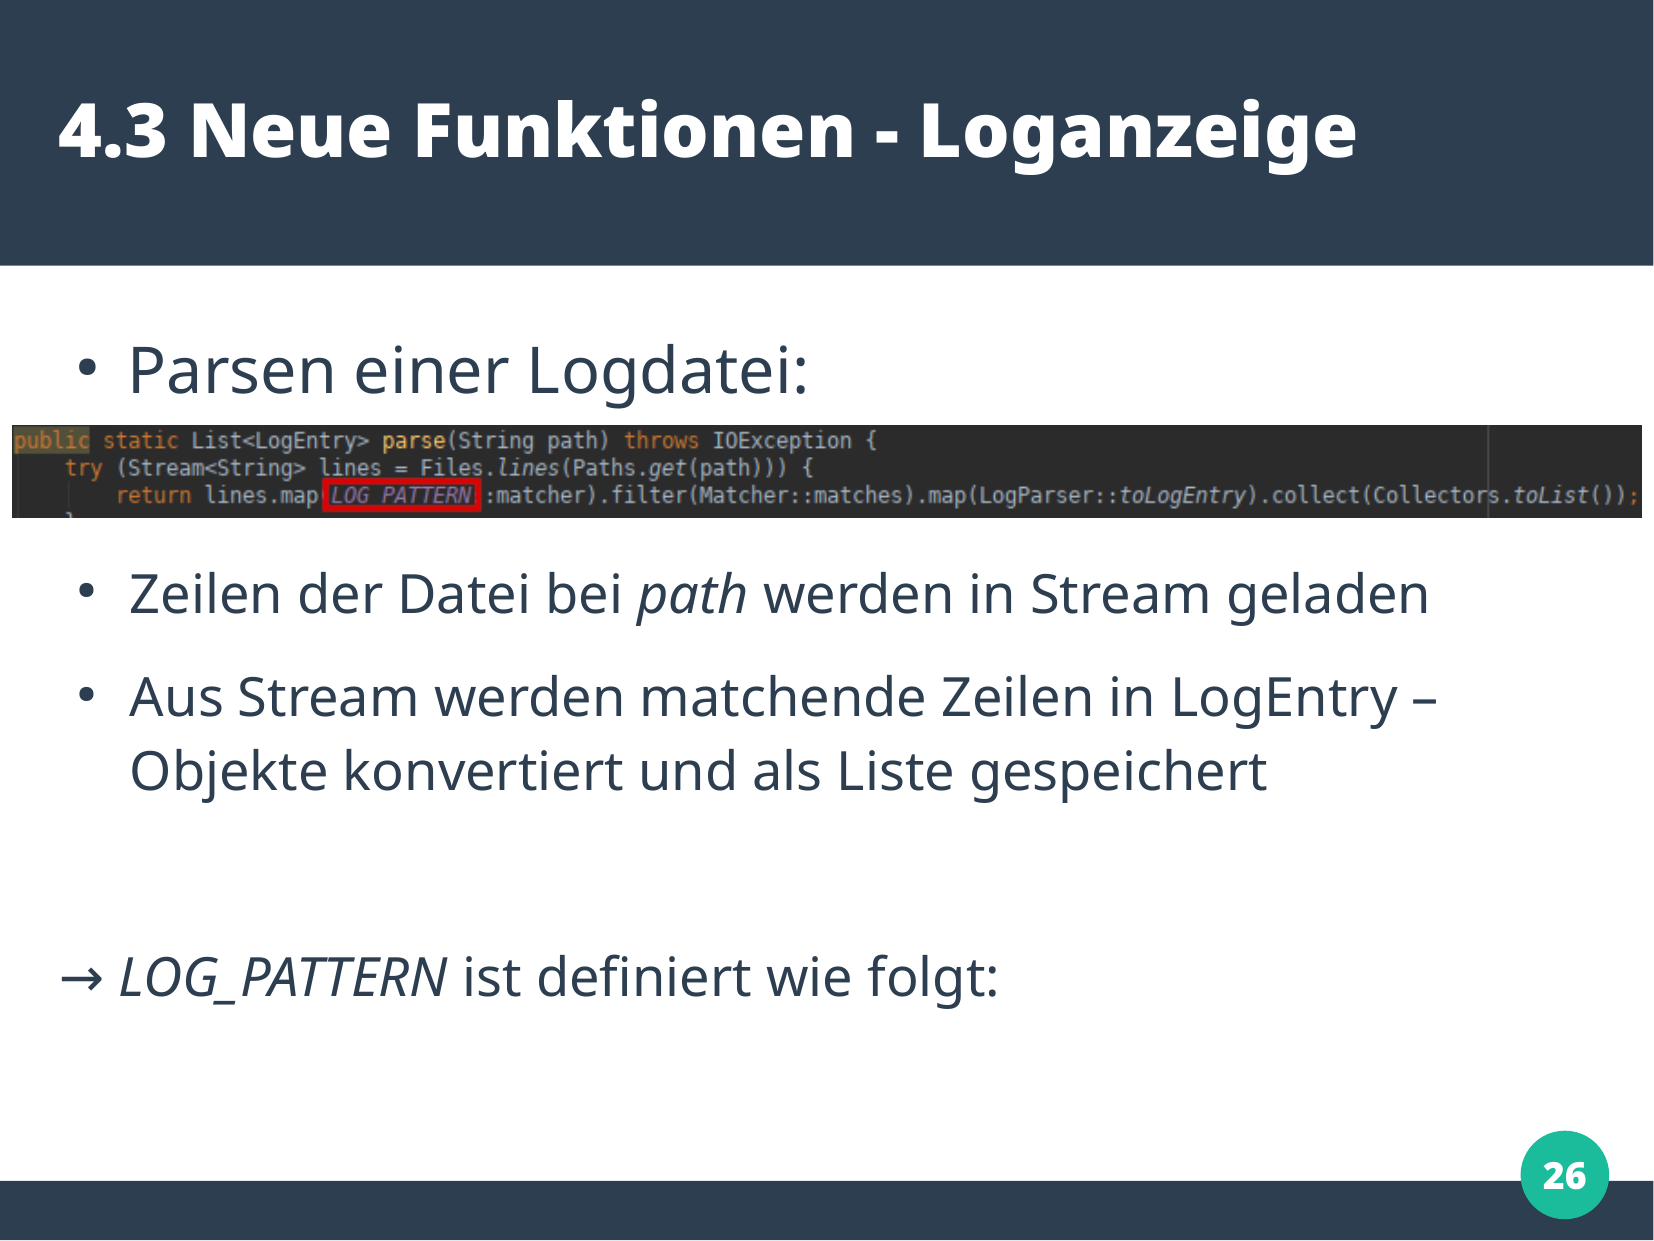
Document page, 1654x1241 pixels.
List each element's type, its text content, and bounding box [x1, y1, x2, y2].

list Parsen einer Logdatei: [58, 324, 1595, 414]
list Zeilen der Datei bei path werden in Stream geladen Aus Stream werden matchende Zeilen in LogEntry – Objekte konvertiert und als Liste gespeichert → LOG_PATTERN ist definiert wie folgt: [59, 555, 1619, 1111]
picture [12, 425, 1642, 518]
title 4.3 Neue Funktionen - Loganzeige [58, 49, 1595, 207]
